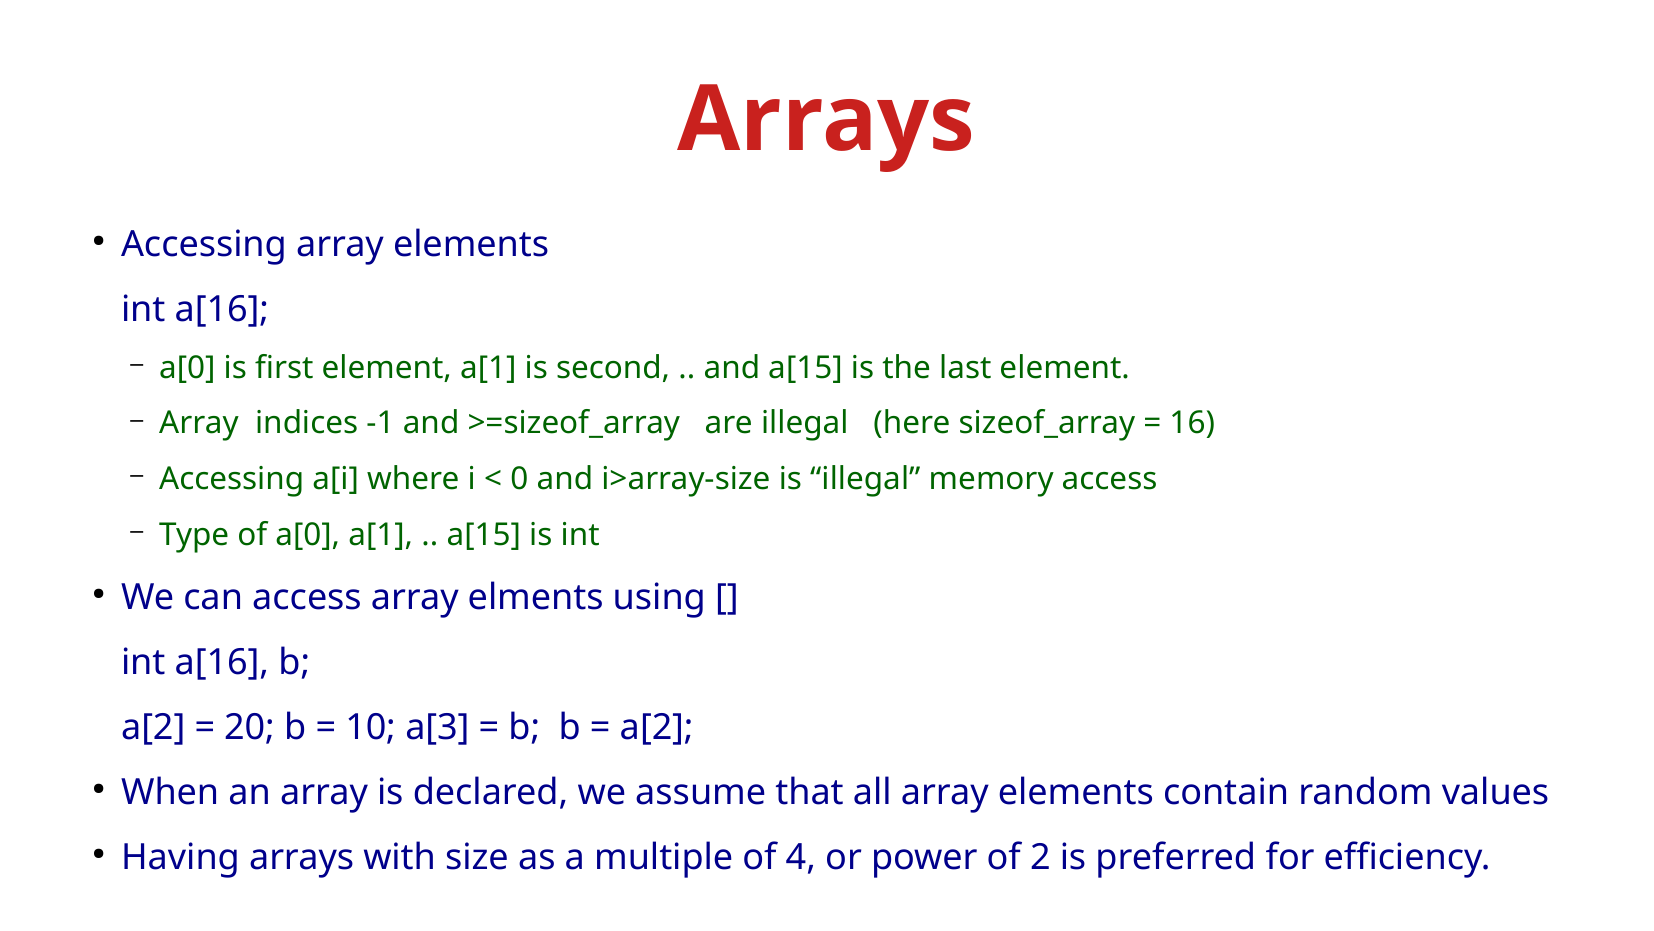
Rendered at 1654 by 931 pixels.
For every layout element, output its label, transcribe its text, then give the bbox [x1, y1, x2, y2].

list Accessing array elements int a[16]; a[0] is first element, a[1] is second, .. and a[15] is the last element. Array indices -1 and >=sizeof_array are illegal (here sizeof_array = 16) Accessing a[i] where i < 0 and i>array-size is “illegal” memory access Type of a[0], a[1], .. a[15] is int We can access array elments using [] int a[16], b; a[2] = 20; b = 10; a[3] = b; b = a[2]; When an array is declared, we assume that all array elements contain random values Having arrays with size as a multiple of 4, or power of 2 is preferred for efficiency. [82, 217, 1607, 886]
title Arrays [82, 37, 1571, 193]
